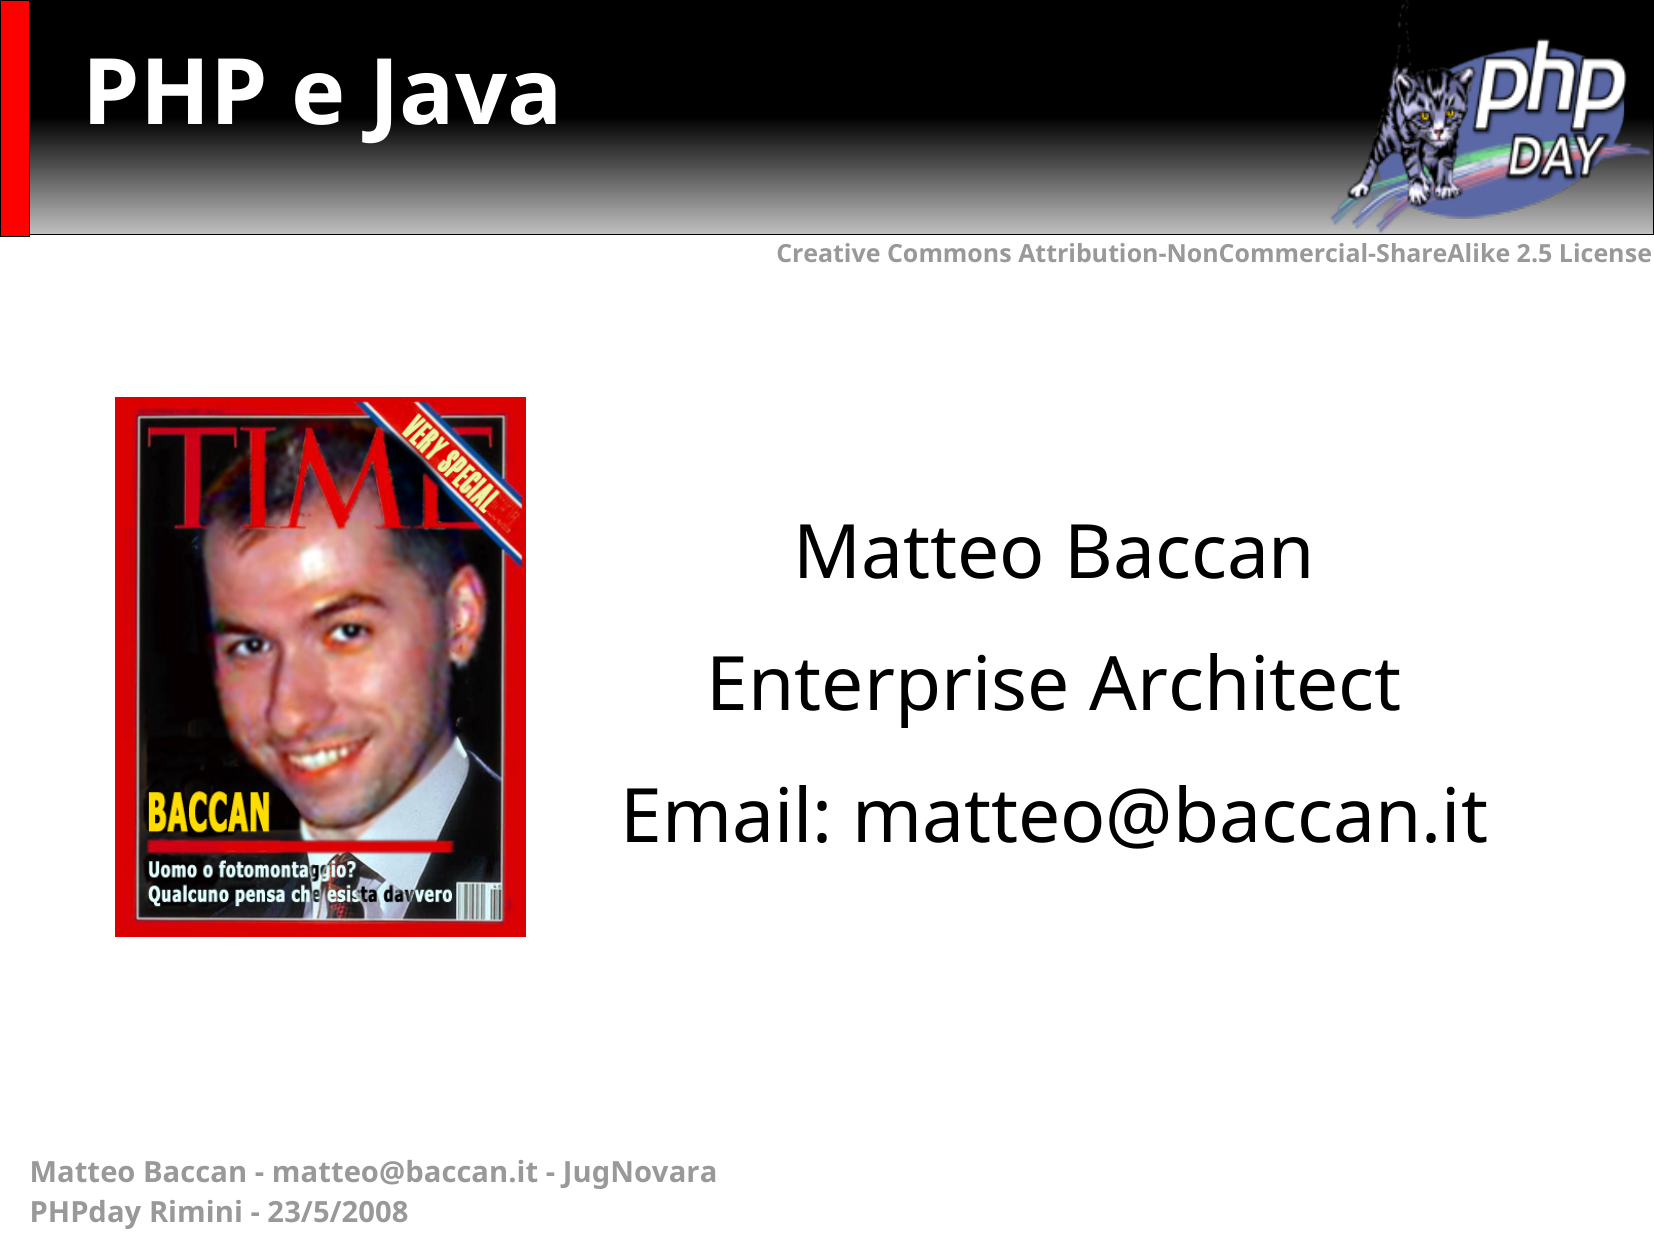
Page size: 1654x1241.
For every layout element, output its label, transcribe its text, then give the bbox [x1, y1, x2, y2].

picture [115, 397, 526, 937]
picture [1328, 0, 1654, 237]
text_box [627, 219, 1188, 291]
title PHP e Java [82, 29, 768, 148]
list Matteo Baccan Enterprise Architect Email: matteo@baccan.it [556, 498, 1536, 834]
